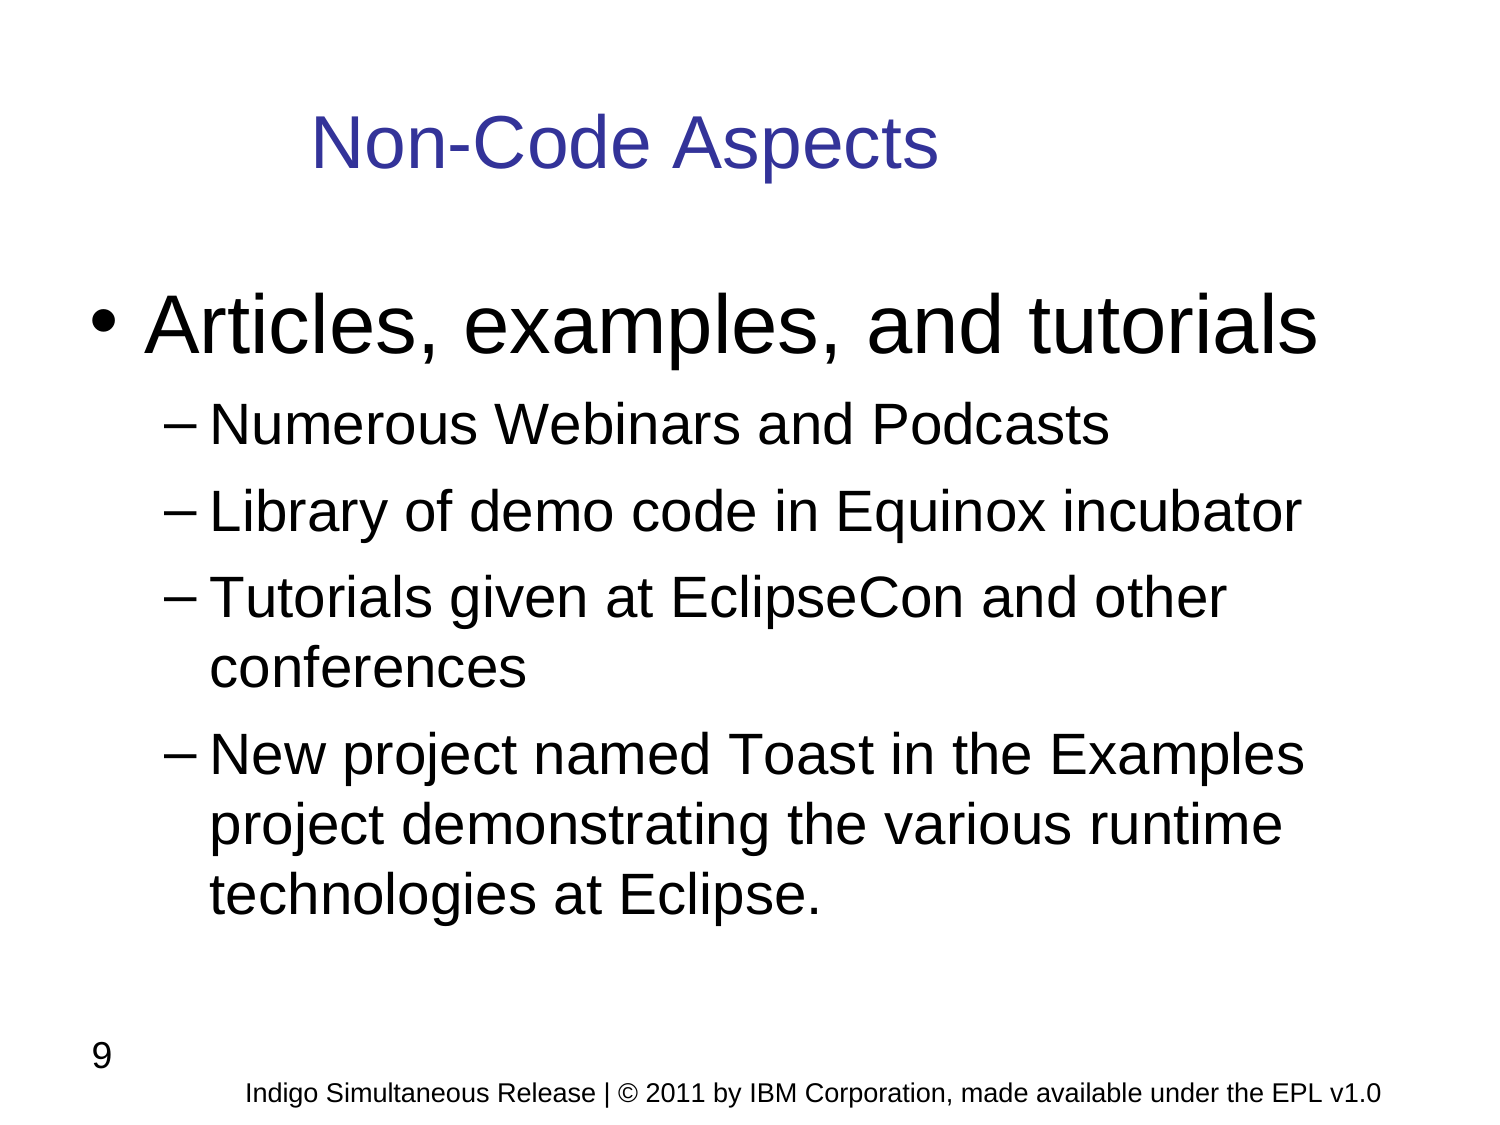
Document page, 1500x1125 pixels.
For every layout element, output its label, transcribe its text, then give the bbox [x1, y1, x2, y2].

title Non-Code Aspects [74, 45, 1176, 233]
list Articles, examples, and tutorials Numerous Webinars and Podcasts Library of demo code in Equinox incubator Tutorials given at EclipseCon and other conferences New project named Toast in the Examples project demonstrating the various runtime technologies at Eclipse. [74, 262, 1475, 1005]
